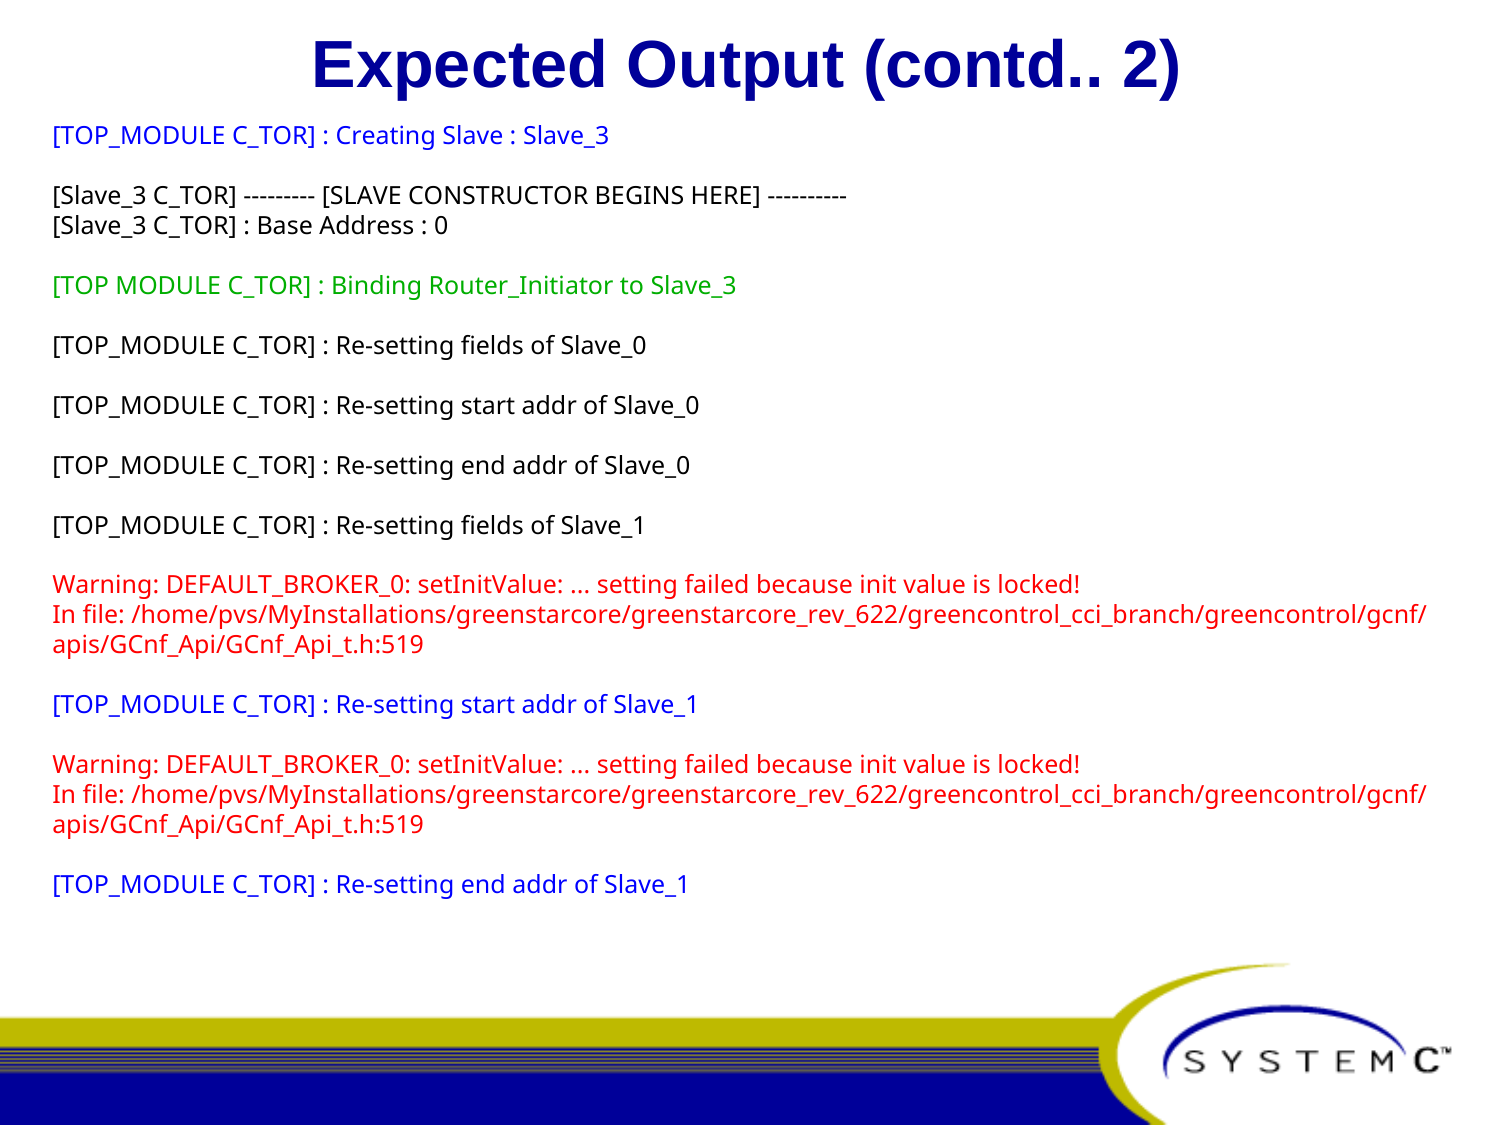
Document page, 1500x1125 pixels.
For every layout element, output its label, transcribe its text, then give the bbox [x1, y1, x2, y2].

text_box Expected Output (contd.. 2) [215, 25, 1279, 109]
picture [0, 0, 1500, 1125]
text_box [TOP_MODULE C_TOR] : Creating Slave : Slave_3 [Slave_3 C_TOR] --------- [SLAVE CONSTRUCTOR BEGINS HERE] ---------- [Slave_3 C_TOR] : Base Address : 0 [TOP MODULE C_TOR] : Binding Router_Initiator to Slave_3 [TOP_MODULE C_TOR] : Re-setting fields of Slave_0 [TOP_MODULE C_TOR] : Re-setting start addr of Slave_0 [TOP_MODULE C_TOR] : Re-setting end addr of Slave_0 [TOP_MODULE C_TOR] : Re-setting fields of Slave_1 Warning: DEFAULT_BROKER_0: setInitValue: ... setting failed because init value is locked! In file: /home/pvs/MyInstallations/greenstarcore/greenstarcore_rev_622/greencontrol_cci_branch/greencontrol/gcnf/apis/GCnf_Api/GCnf_Api_t.h:519 [TOP_MODULE C_TOR] : Re-setting start addr of Slave_1 Warning: DEFAULT_BROKER_0: setInitValue: ... setting failed because init value is locked! In file: /home/pvs/MyInstallations/greenstarcore/greenstarcore_rev_622/greencontrol_cci_branch/greencontrol/gcnf/apis/GCnf_Api/GCnf_Api_t.h:519 [TOP_MODULE C_TOR] : Re-setting end addr of Slave_1 [37, 112, 1463, 1013]
